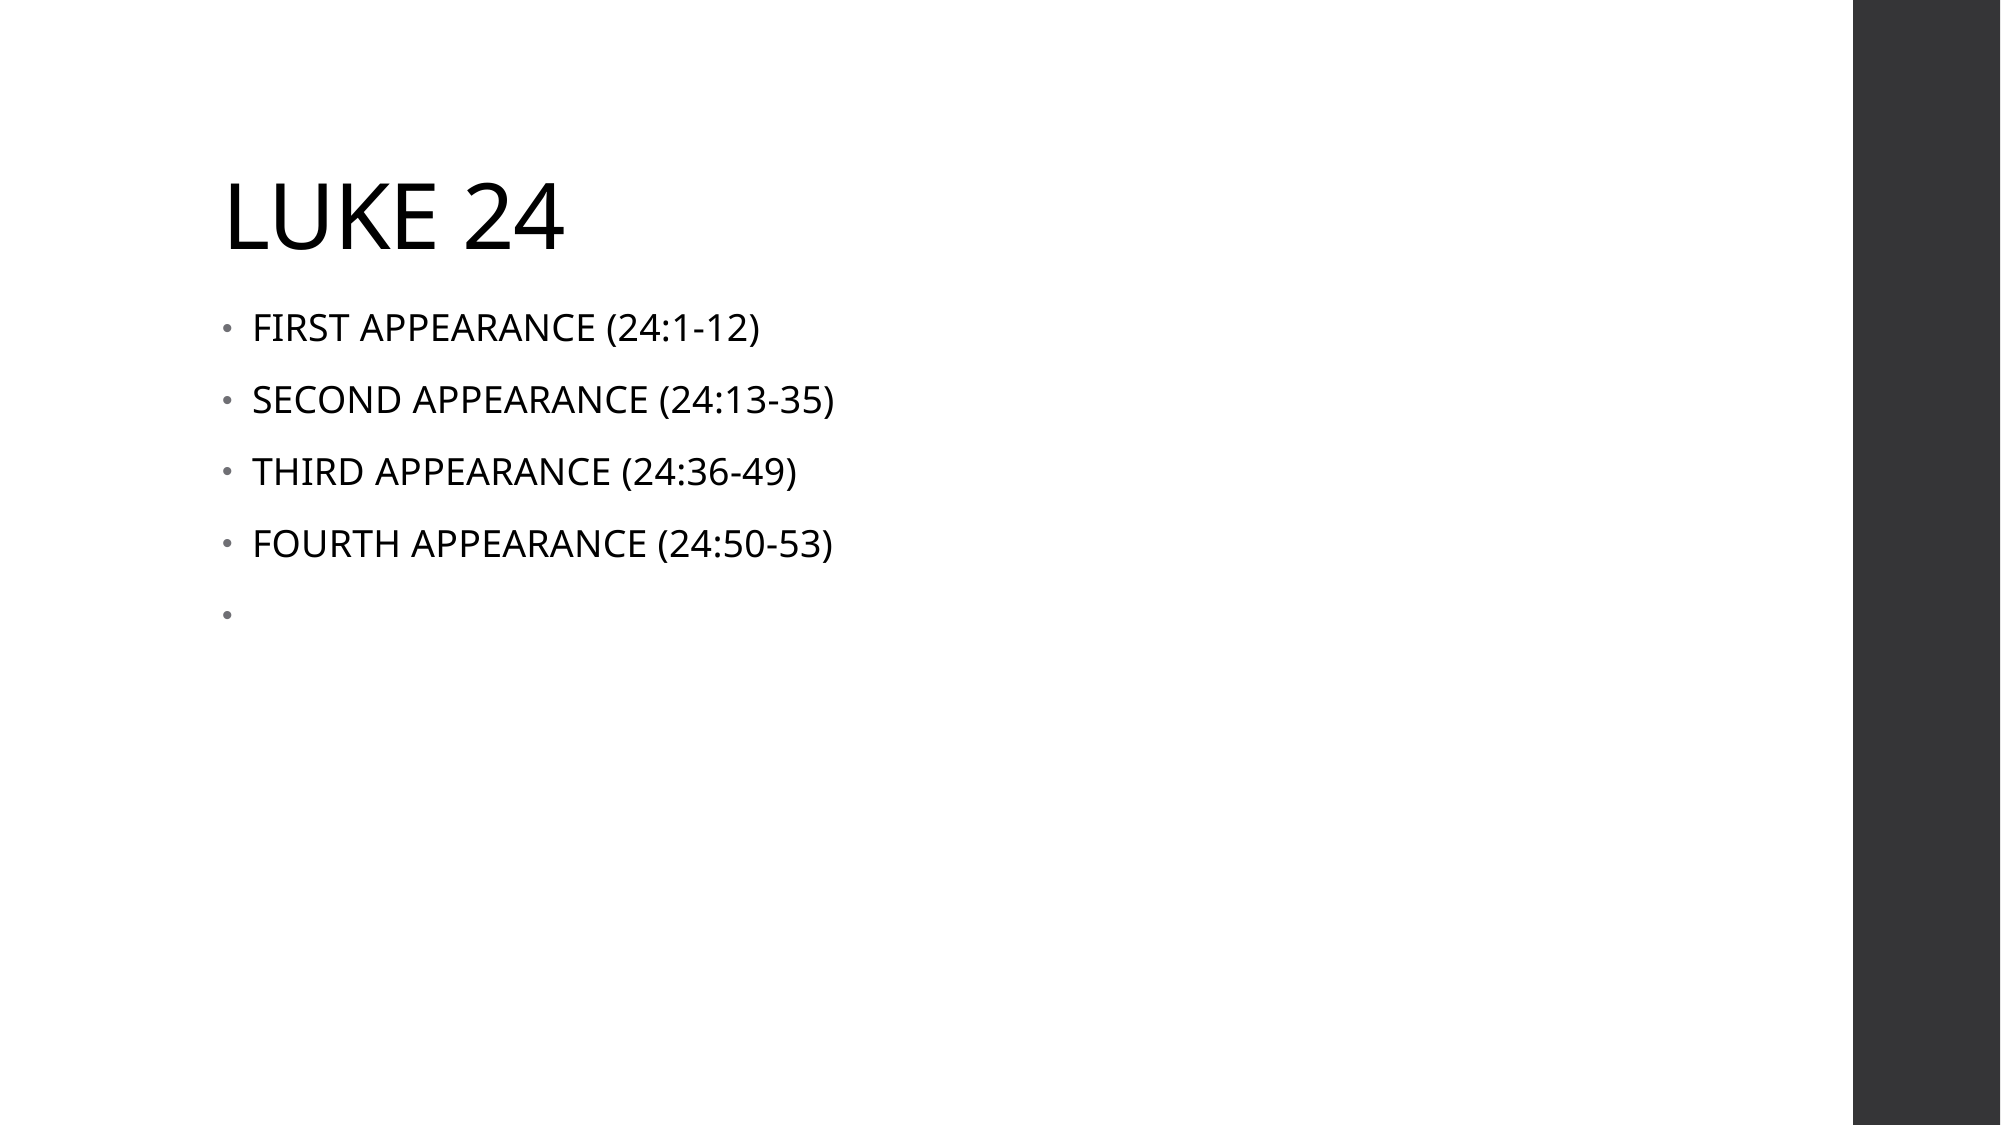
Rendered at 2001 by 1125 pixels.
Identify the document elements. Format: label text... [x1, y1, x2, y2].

list FIRST APPEARANCE (24:1-12) SECOND APPEARANCE (24:13-35) THIRD APPEARANCE (24:36-49) FOURTH APPEARANCE (24:50-53) [206, 299, 1617, 1014]
title LUKE 24 [206, 60, 1797, 278]
